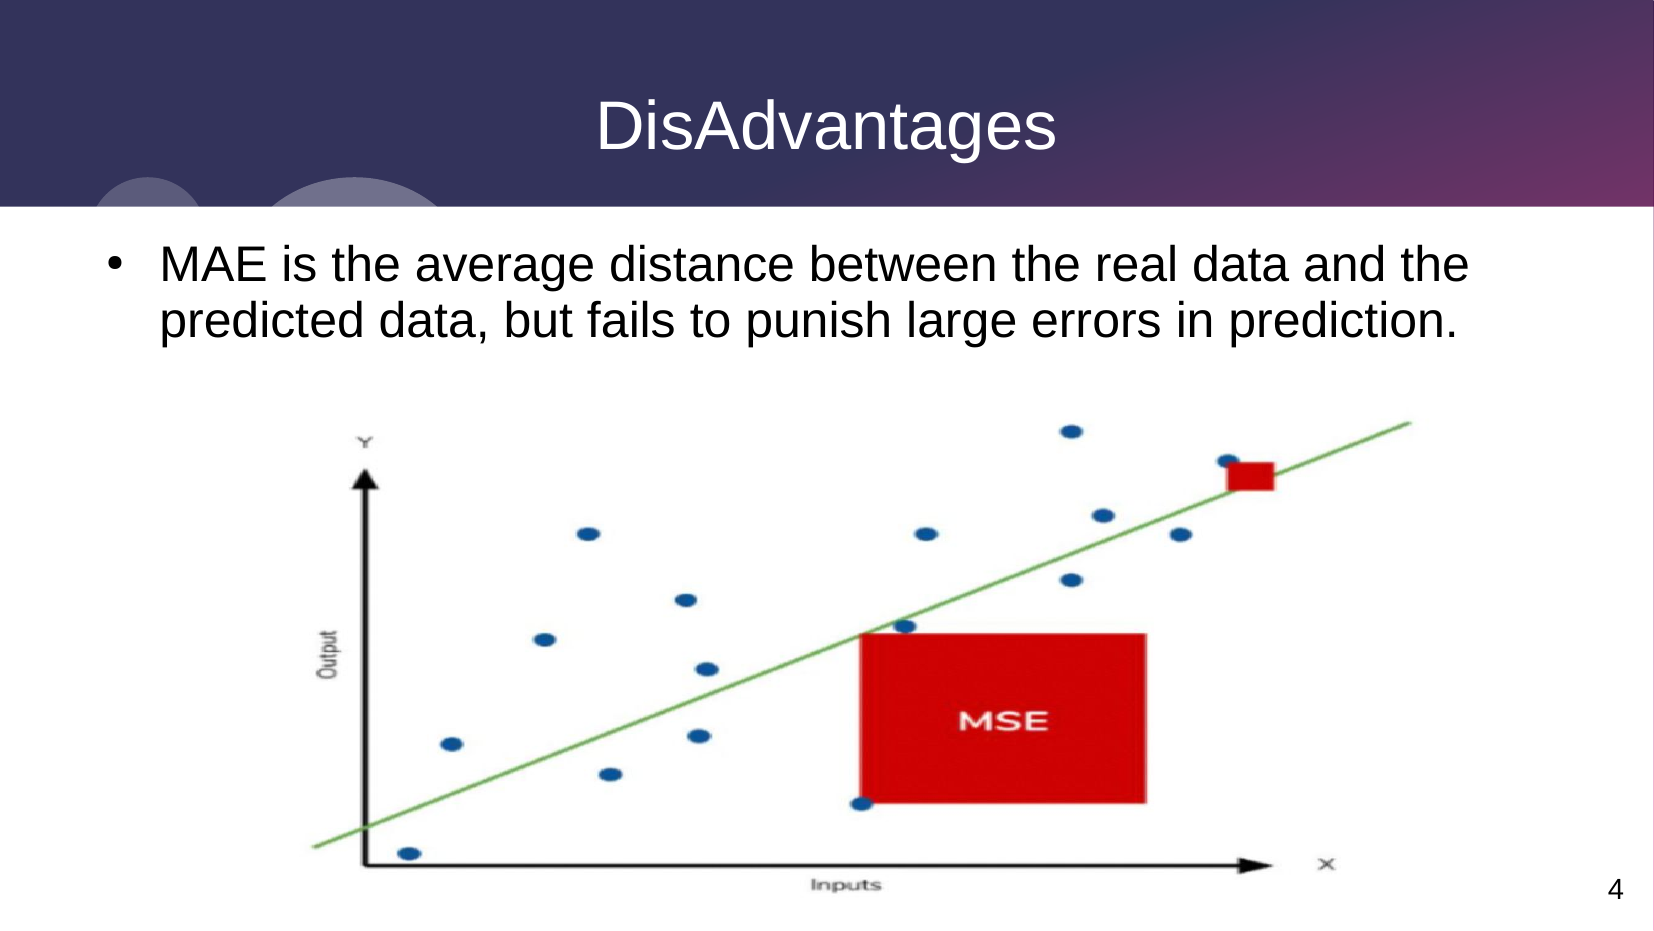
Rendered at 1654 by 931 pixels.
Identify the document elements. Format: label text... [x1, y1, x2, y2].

picture [211, 383, 1459, 931]
title DisAdvantages [88, 44, 1565, 207]
list MAE is the average distance between the real data and the predicted data, but fails to punish large errors in prediction. [88, 236, 1565, 827]
